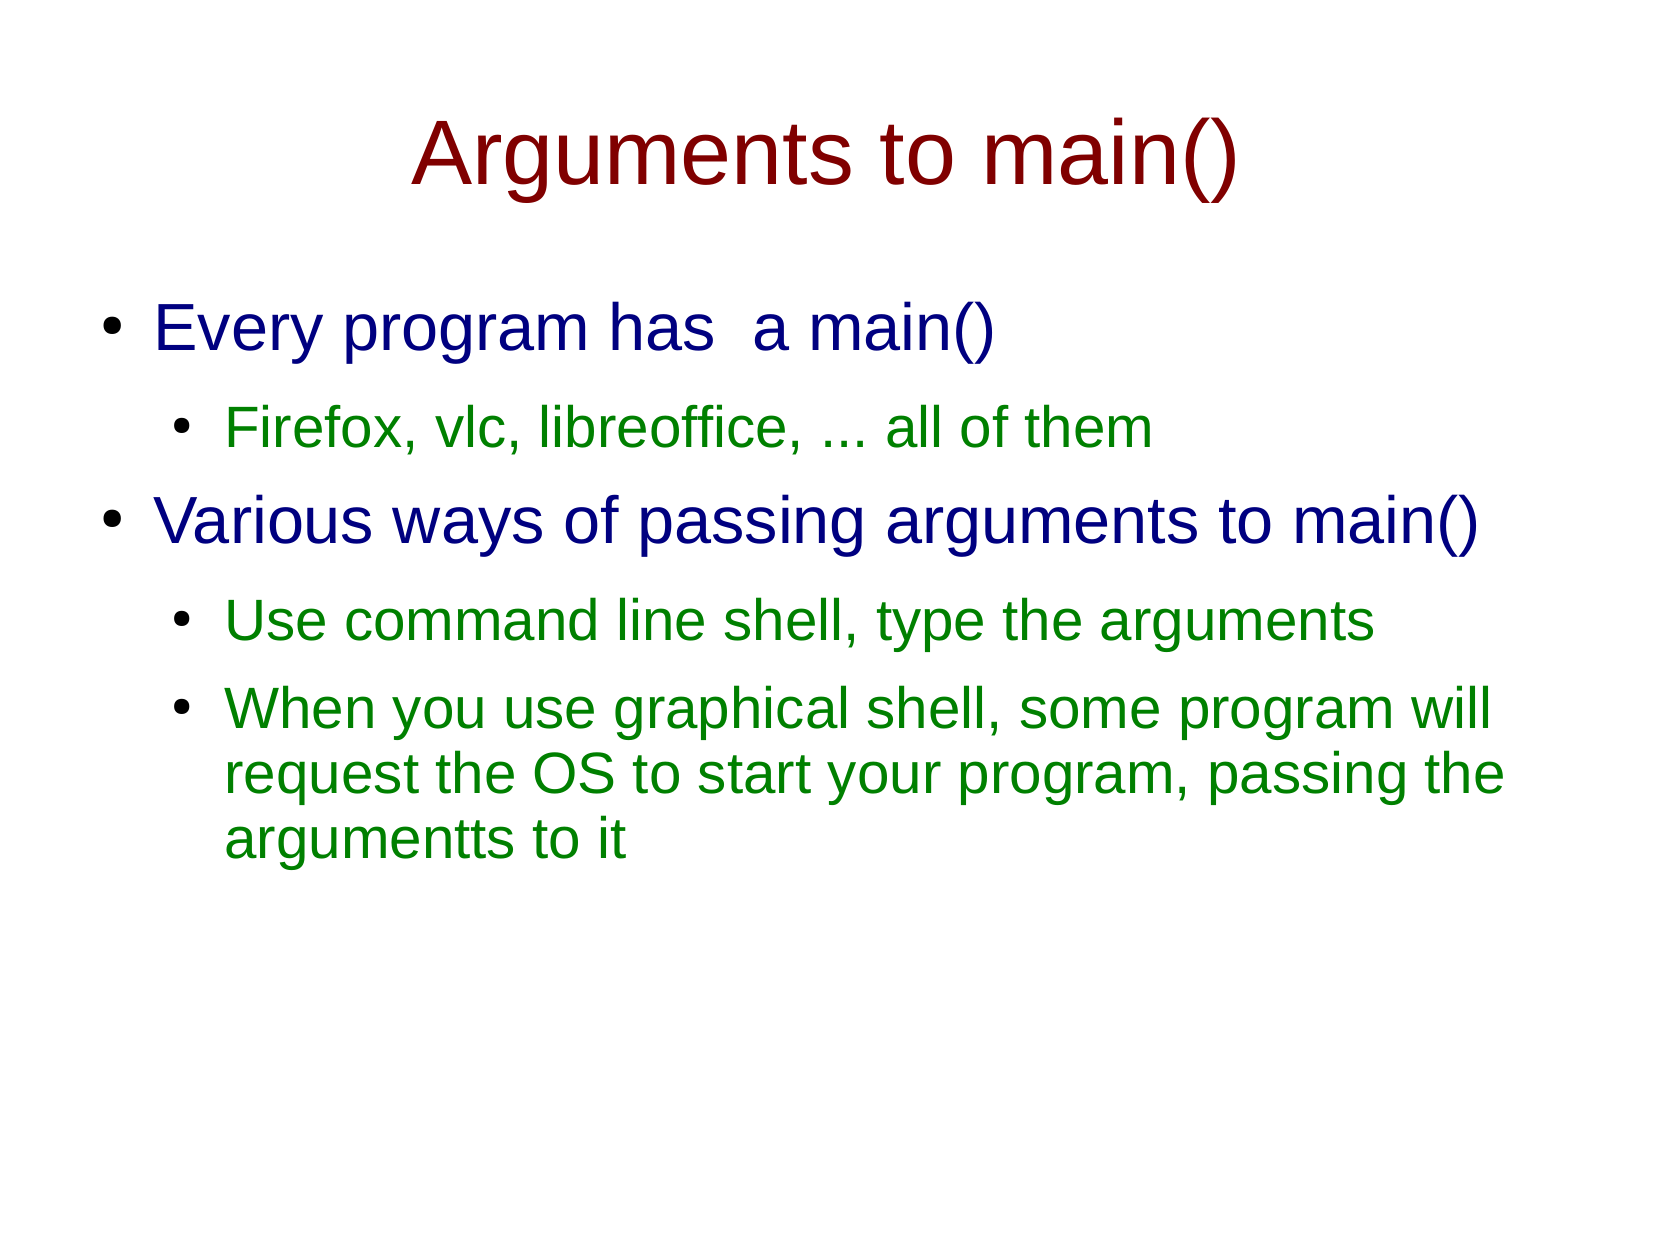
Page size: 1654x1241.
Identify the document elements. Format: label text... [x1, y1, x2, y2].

title Arguments to main() [82, 49, 1571, 257]
list Every program has a main() Firefox, vlc, libreoffice, ... all of them Various ways of passing arguments to main() Use command line shell, type the arguments When you use graphical shell, some program will request the OS to start your program, passing the argumentts to it [82, 290, 1571, 1010]
